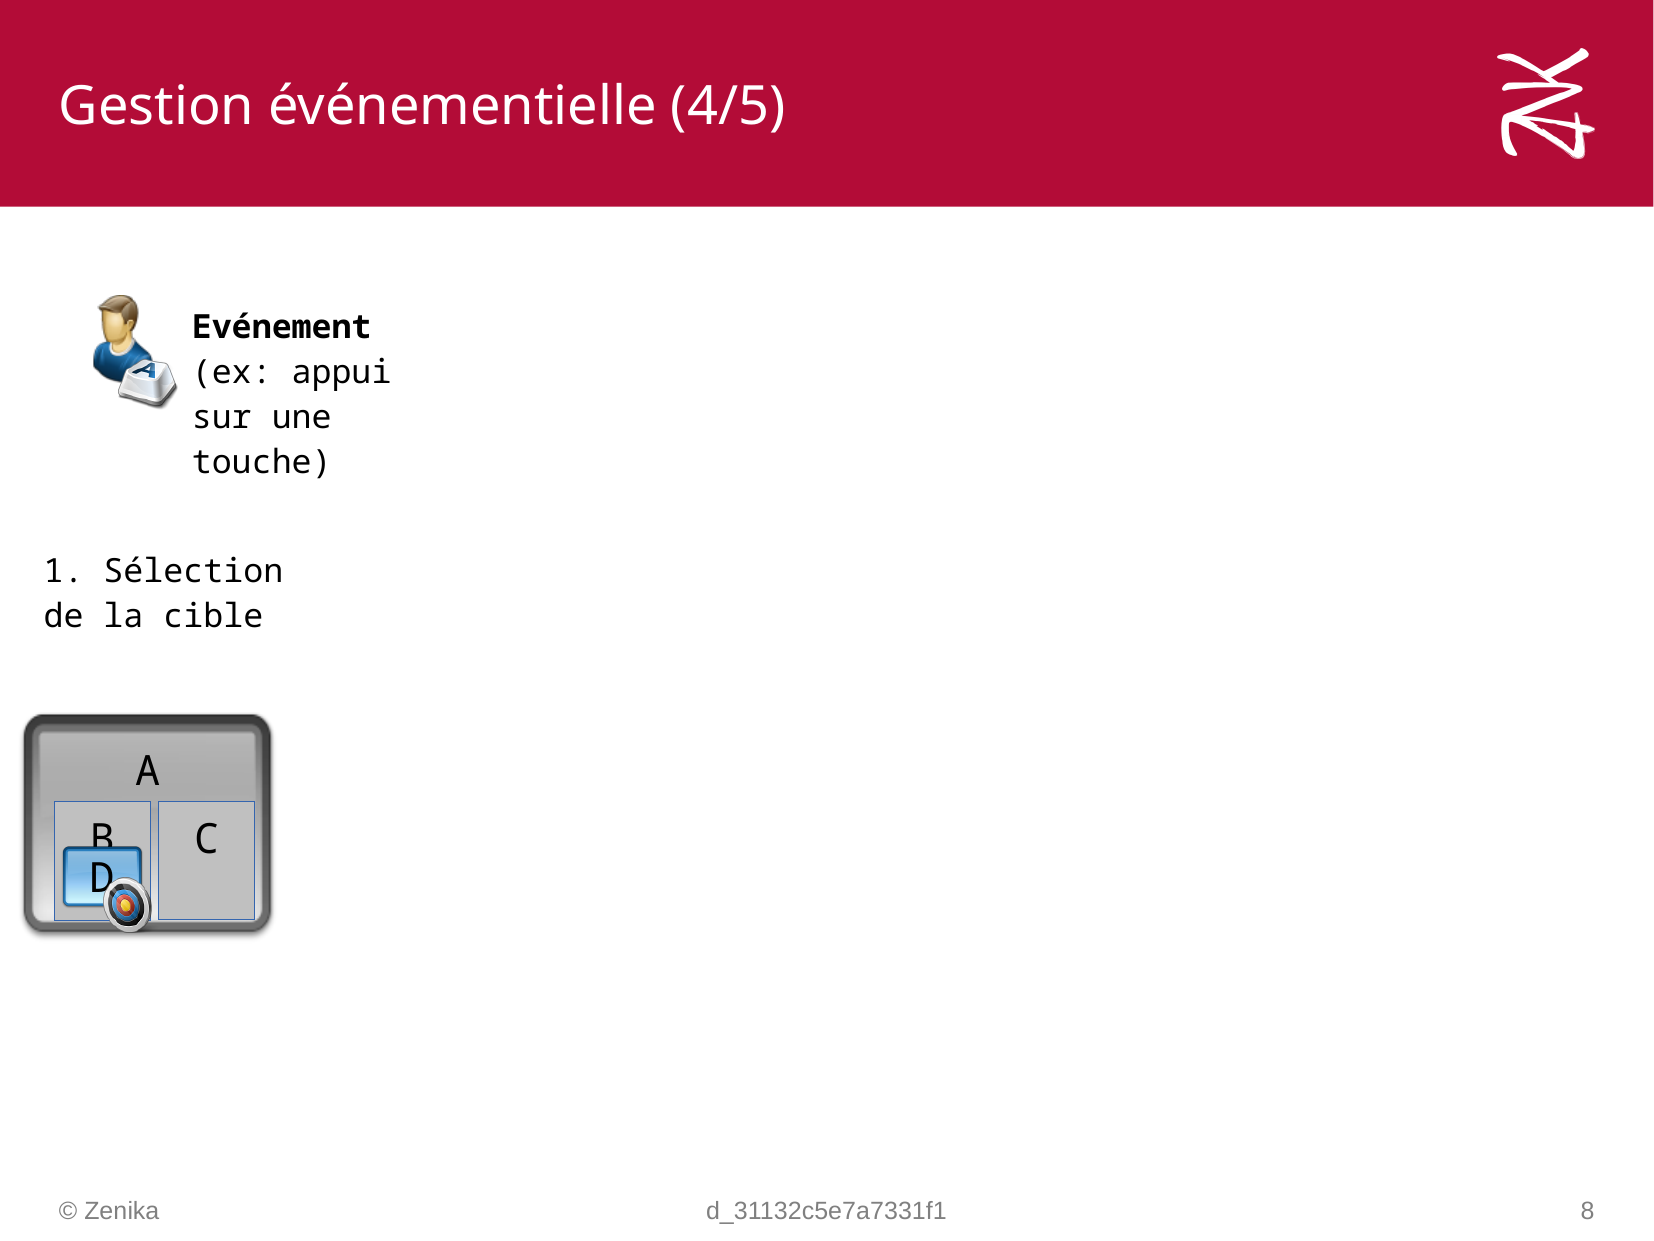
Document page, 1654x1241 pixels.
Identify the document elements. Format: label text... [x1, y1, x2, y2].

picture [88, 295, 177, 414]
picture [0, 584, 355, 1063]
text_box B [54, 801, 151, 810]
text_box C [158, 801, 255, 920]
text_box 1. Sélection de la cible [28, 539, 257, 584]
text_box Evénement (ex: appui sur une touche) [177, 295, 473, 443]
title Gestion événementielle (4/5) [59, 29, 1595, 178]
